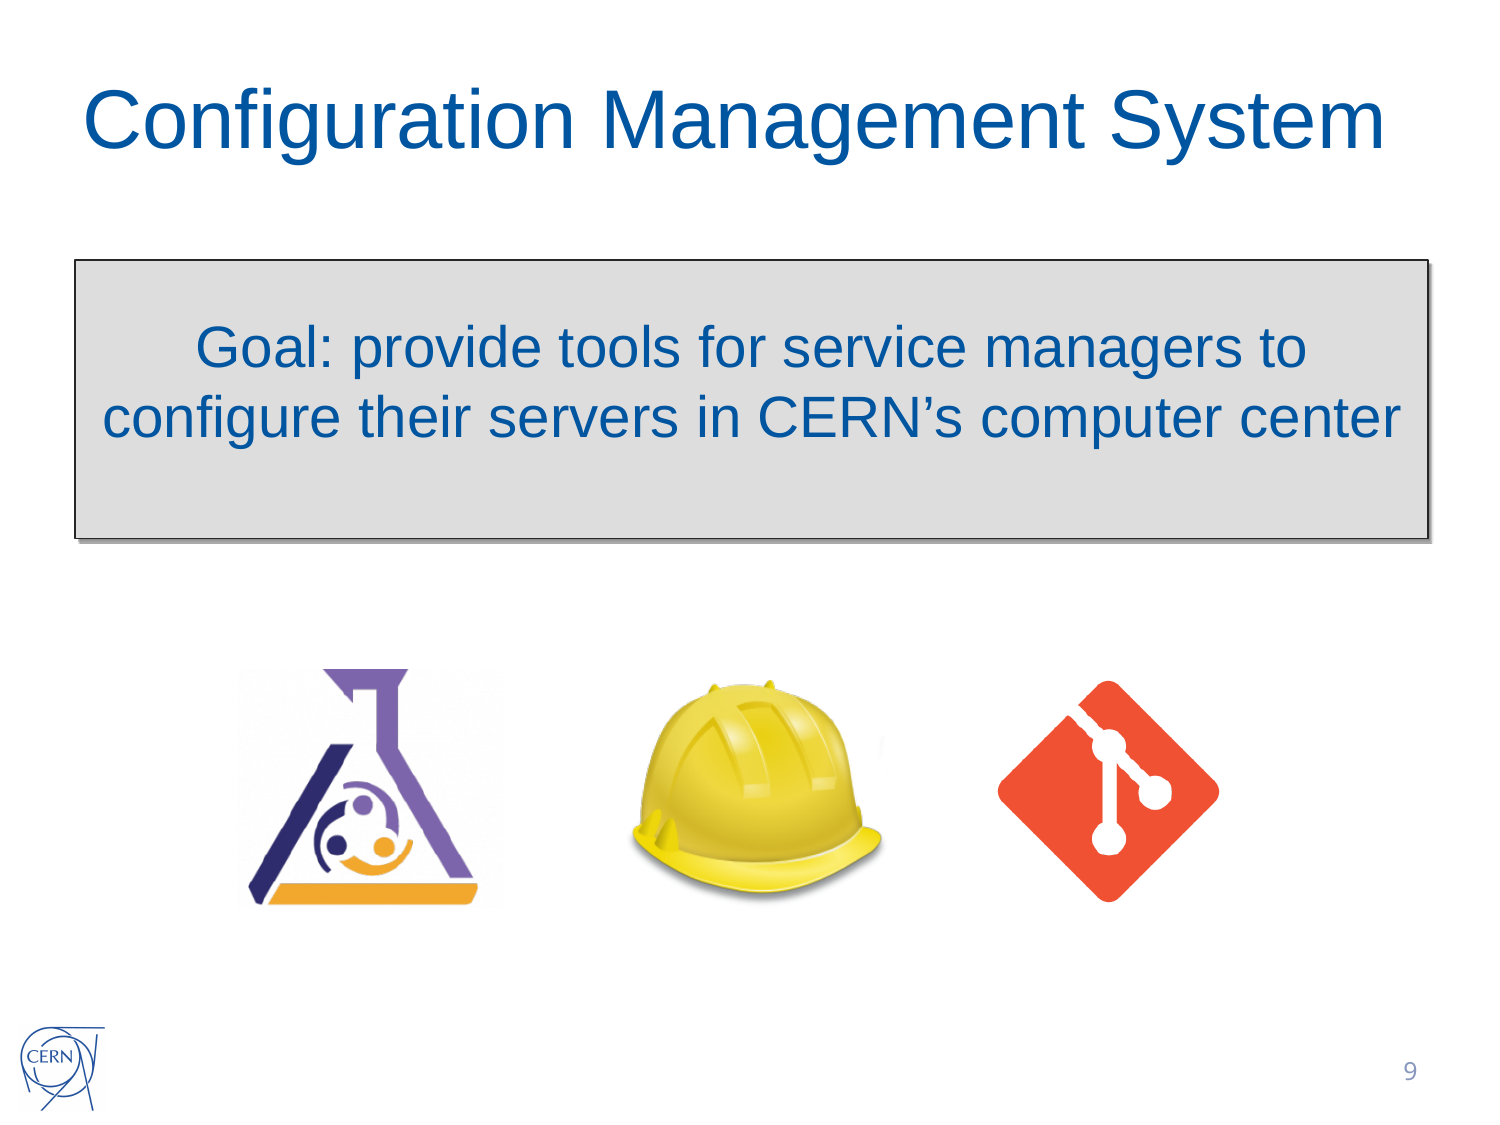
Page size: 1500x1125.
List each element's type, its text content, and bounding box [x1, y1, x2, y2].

picture [18, 1025, 75, 1112]
list Goal: provide tools for service managers to configure their servers in CERN’s computer center [75, 217, 1425, 1125]
title Configuration Management System [75, 13, 1425, 217]
